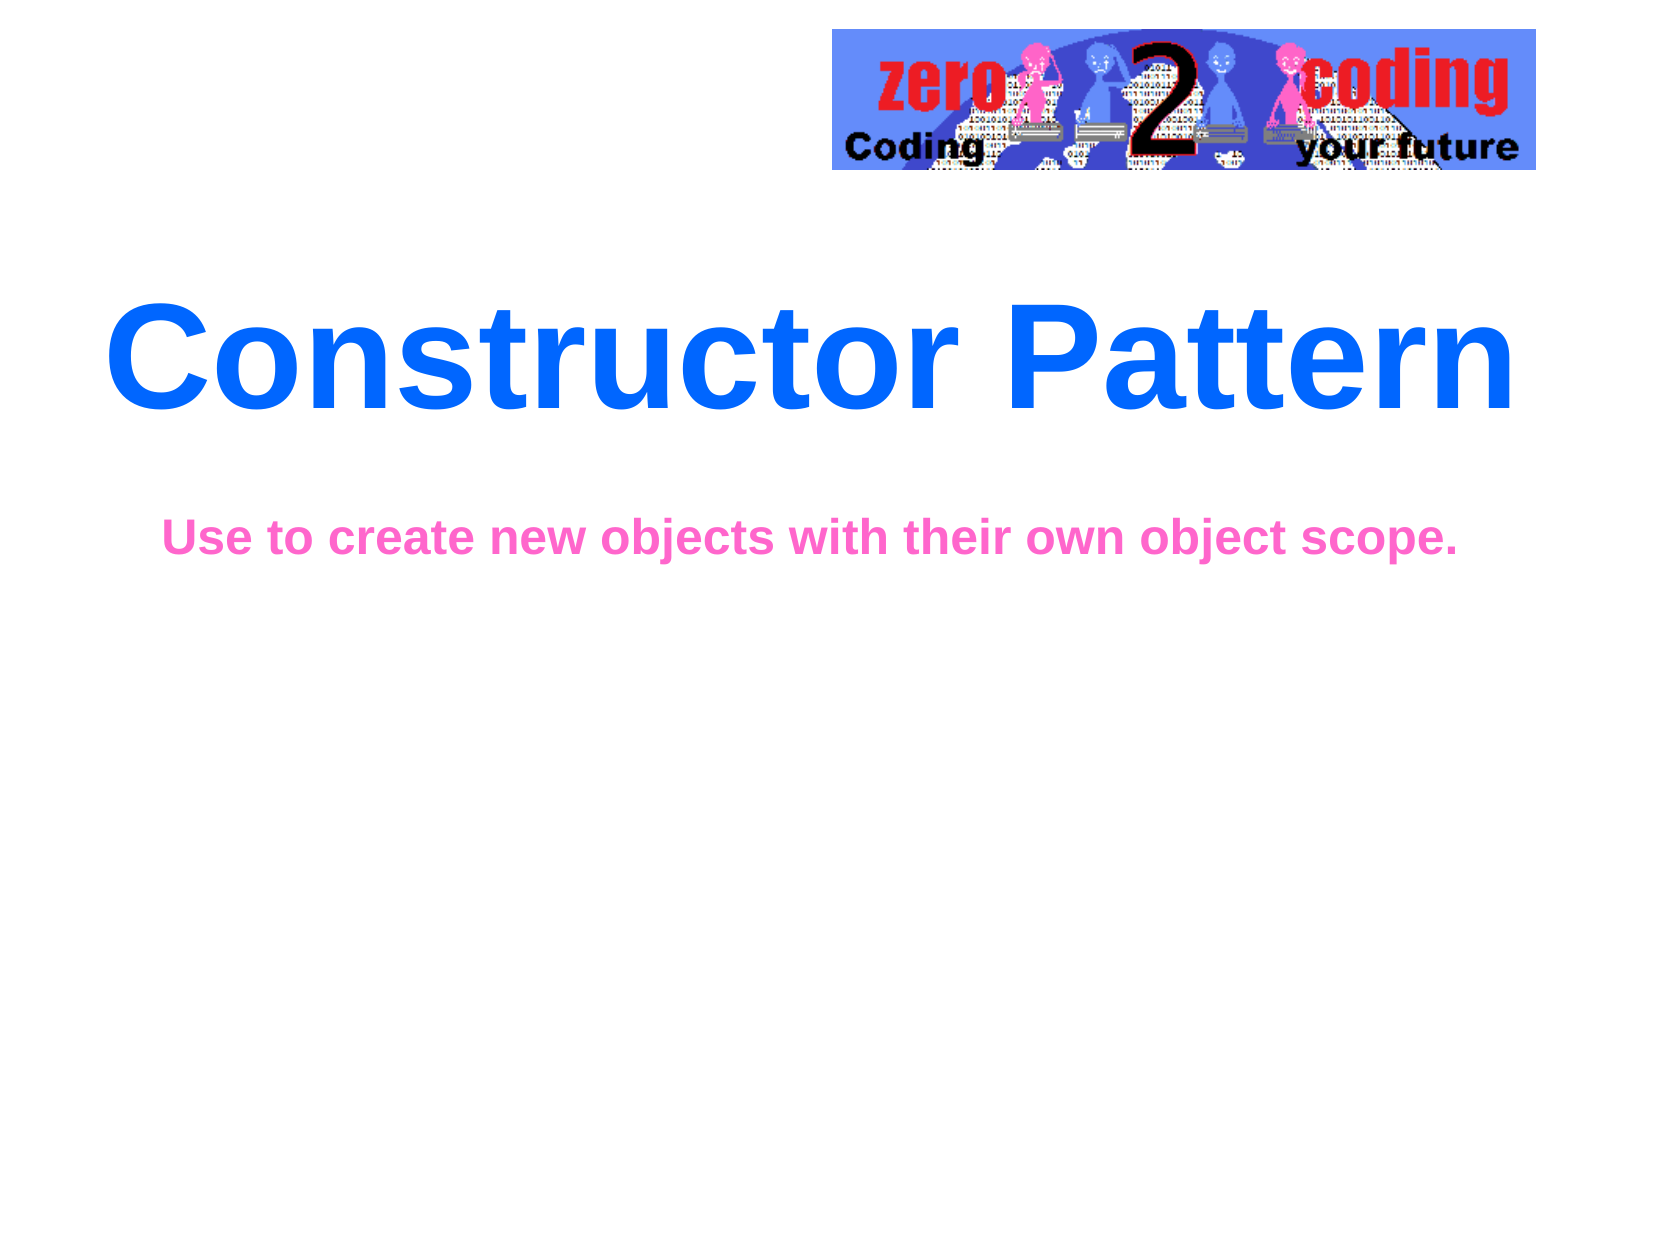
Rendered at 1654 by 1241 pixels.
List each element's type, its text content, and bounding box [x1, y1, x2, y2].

text_box Constructor Pattern [88, 265, 1536, 449]
text_box Use to create new objects with their own object scope. [146, 501, 1477, 591]
picture [832, 29, 1536, 171]
